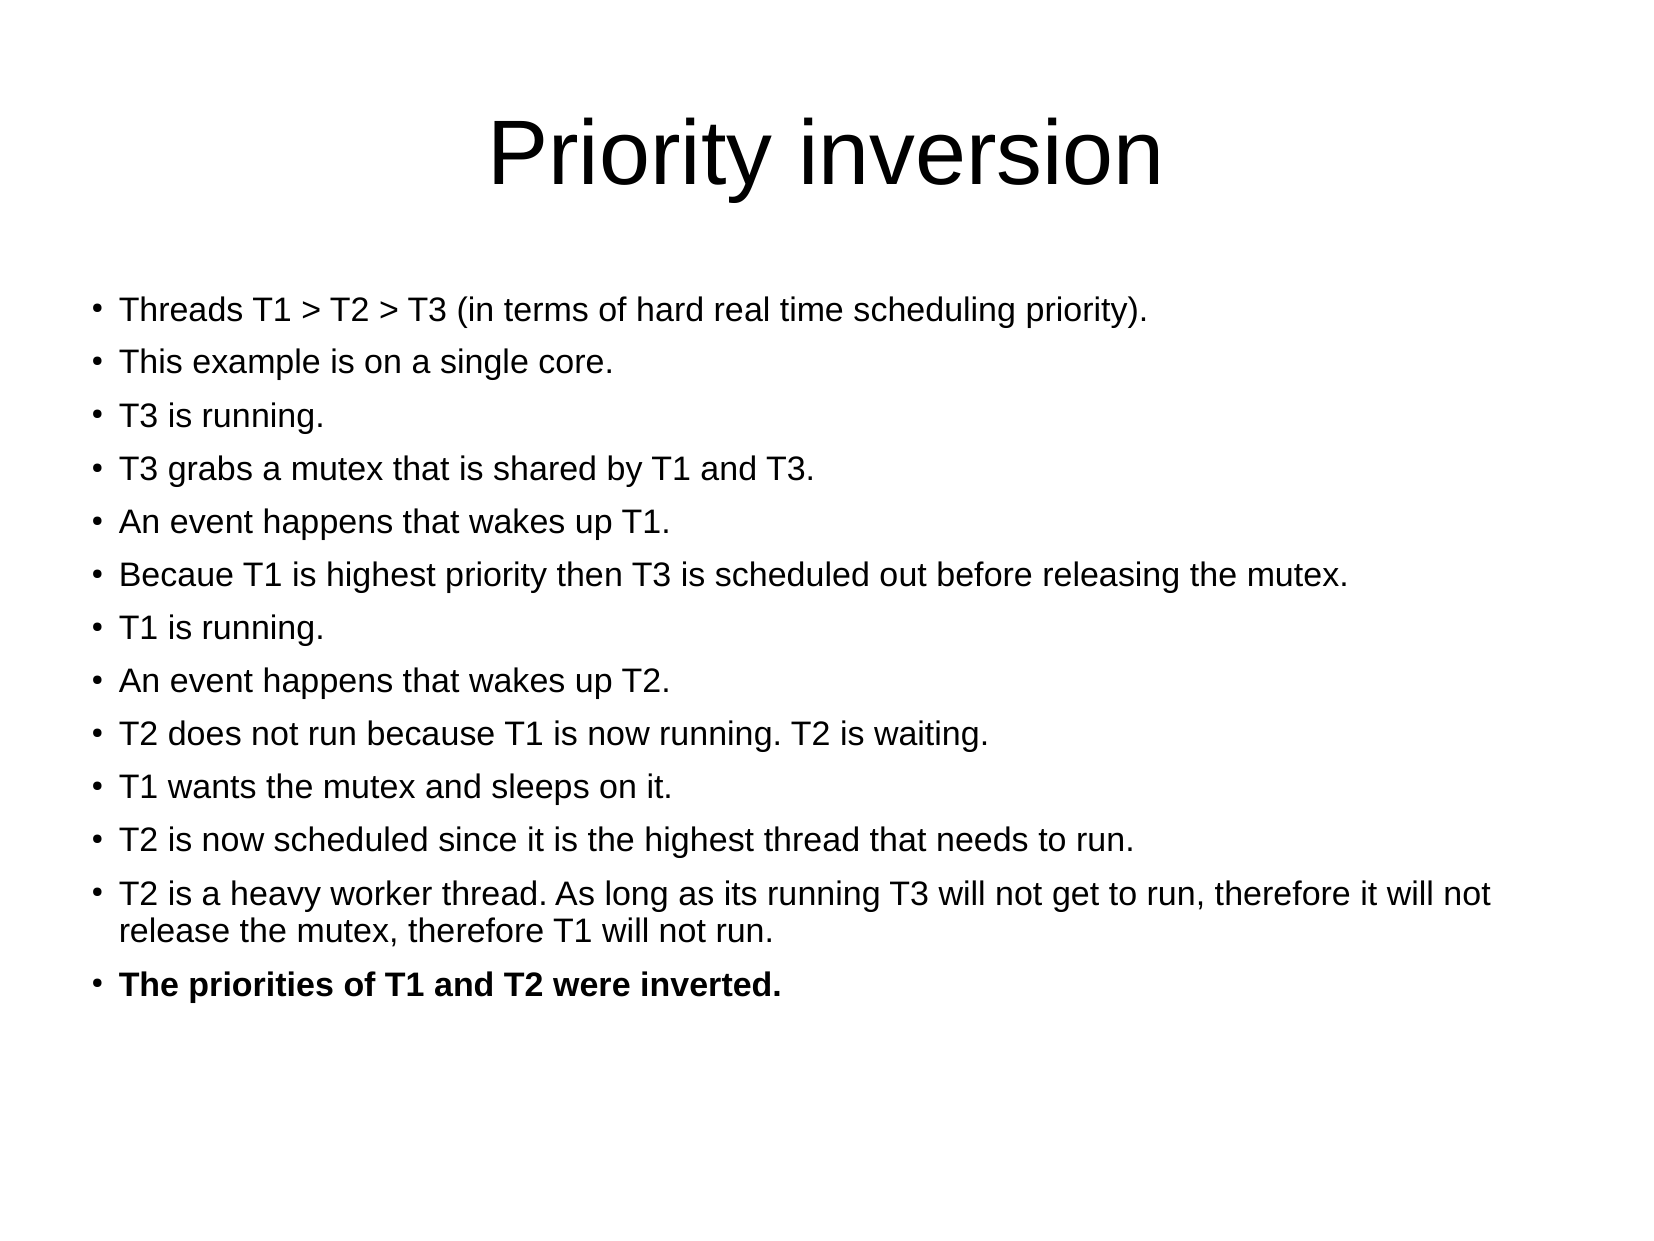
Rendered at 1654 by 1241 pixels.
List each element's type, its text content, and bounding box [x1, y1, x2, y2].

list Threads T1 > T2 > T3 (in terms of hard real time scheduling priority). This example is on a single core. T3 is running. T3 grabs a mutex that is shared by T1 and T3. An event happens that wakes up T1. Becaue T1 is highest priority then T3 is scheduled out before releasing the mutex. T1 is running. An event happens that wakes up T2. T2 does not run because T1 is now running. T2 is waiting. T1 wants the mutex and sleeps on it. T2 is now scheduled since it is the highest thread that needs to run. T2 is a heavy worker thread. As long as its running T3 will not get to run, therefore it will not release the mutex, therefore T1 will not run. The priorities of T1 and T2 were inverted. [82, 290, 1571, 1010]
title Priority inversion [82, 49, 1571, 257]
